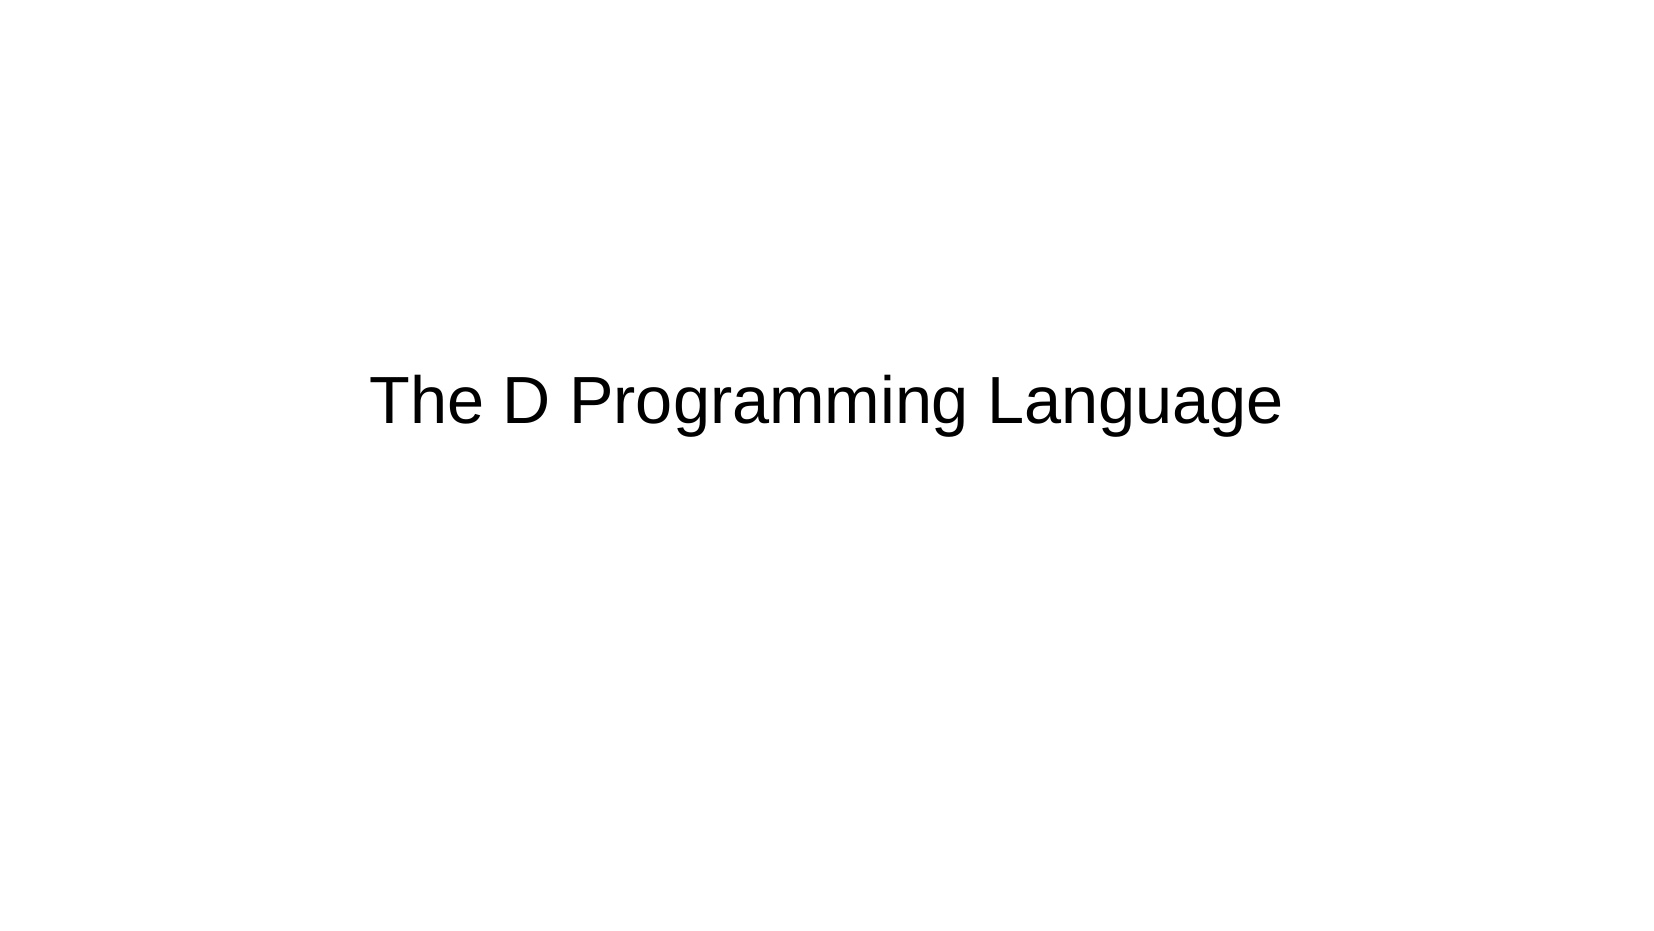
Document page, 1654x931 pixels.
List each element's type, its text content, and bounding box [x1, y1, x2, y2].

subtitle The D Programming Language [82, 37, 1571, 757]
